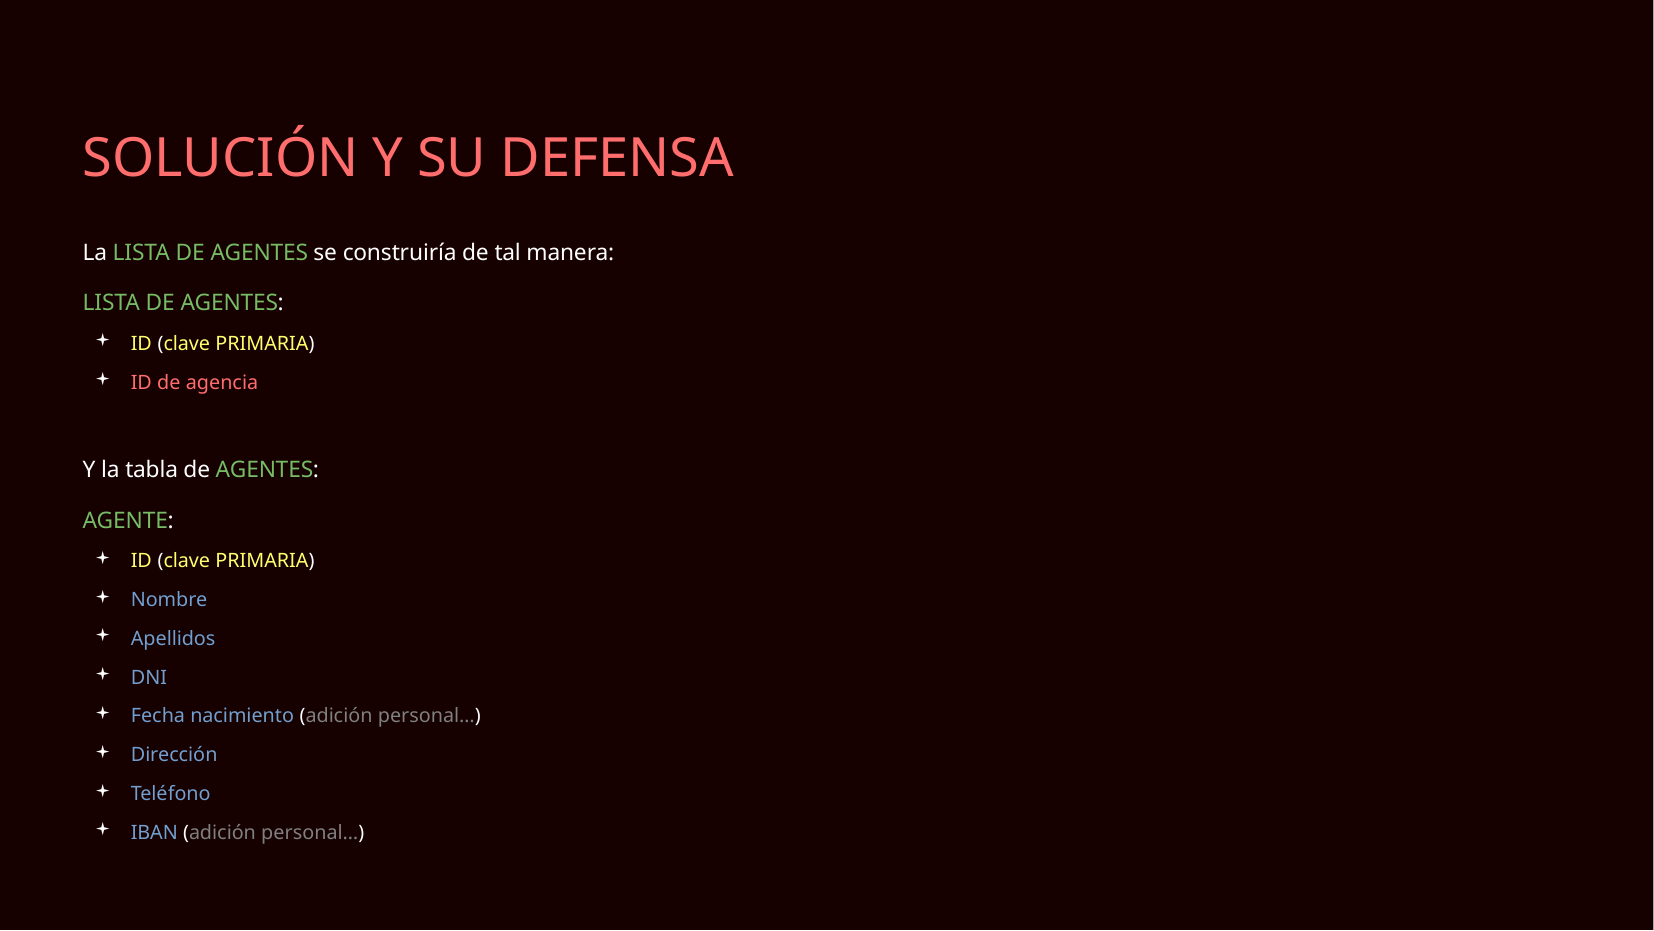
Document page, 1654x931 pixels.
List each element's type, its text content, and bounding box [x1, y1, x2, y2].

list La LISTA DE AGENTES se construiría de tal manera: LISTA DE AGENTES: ID (clave PRIMARIA) ID de agencia Y la tabla de AGENTES: AGENTE: ID (clave PRIMARIA) Nombre Apellidos DNI Fecha nacimiento (adición personal…) Dirección Teléfono IBAN (adición personal…) [82, 236, 1571, 857]
title SOLUCIÓN Y SU DEFENSA [82, 37, 1571, 193]
